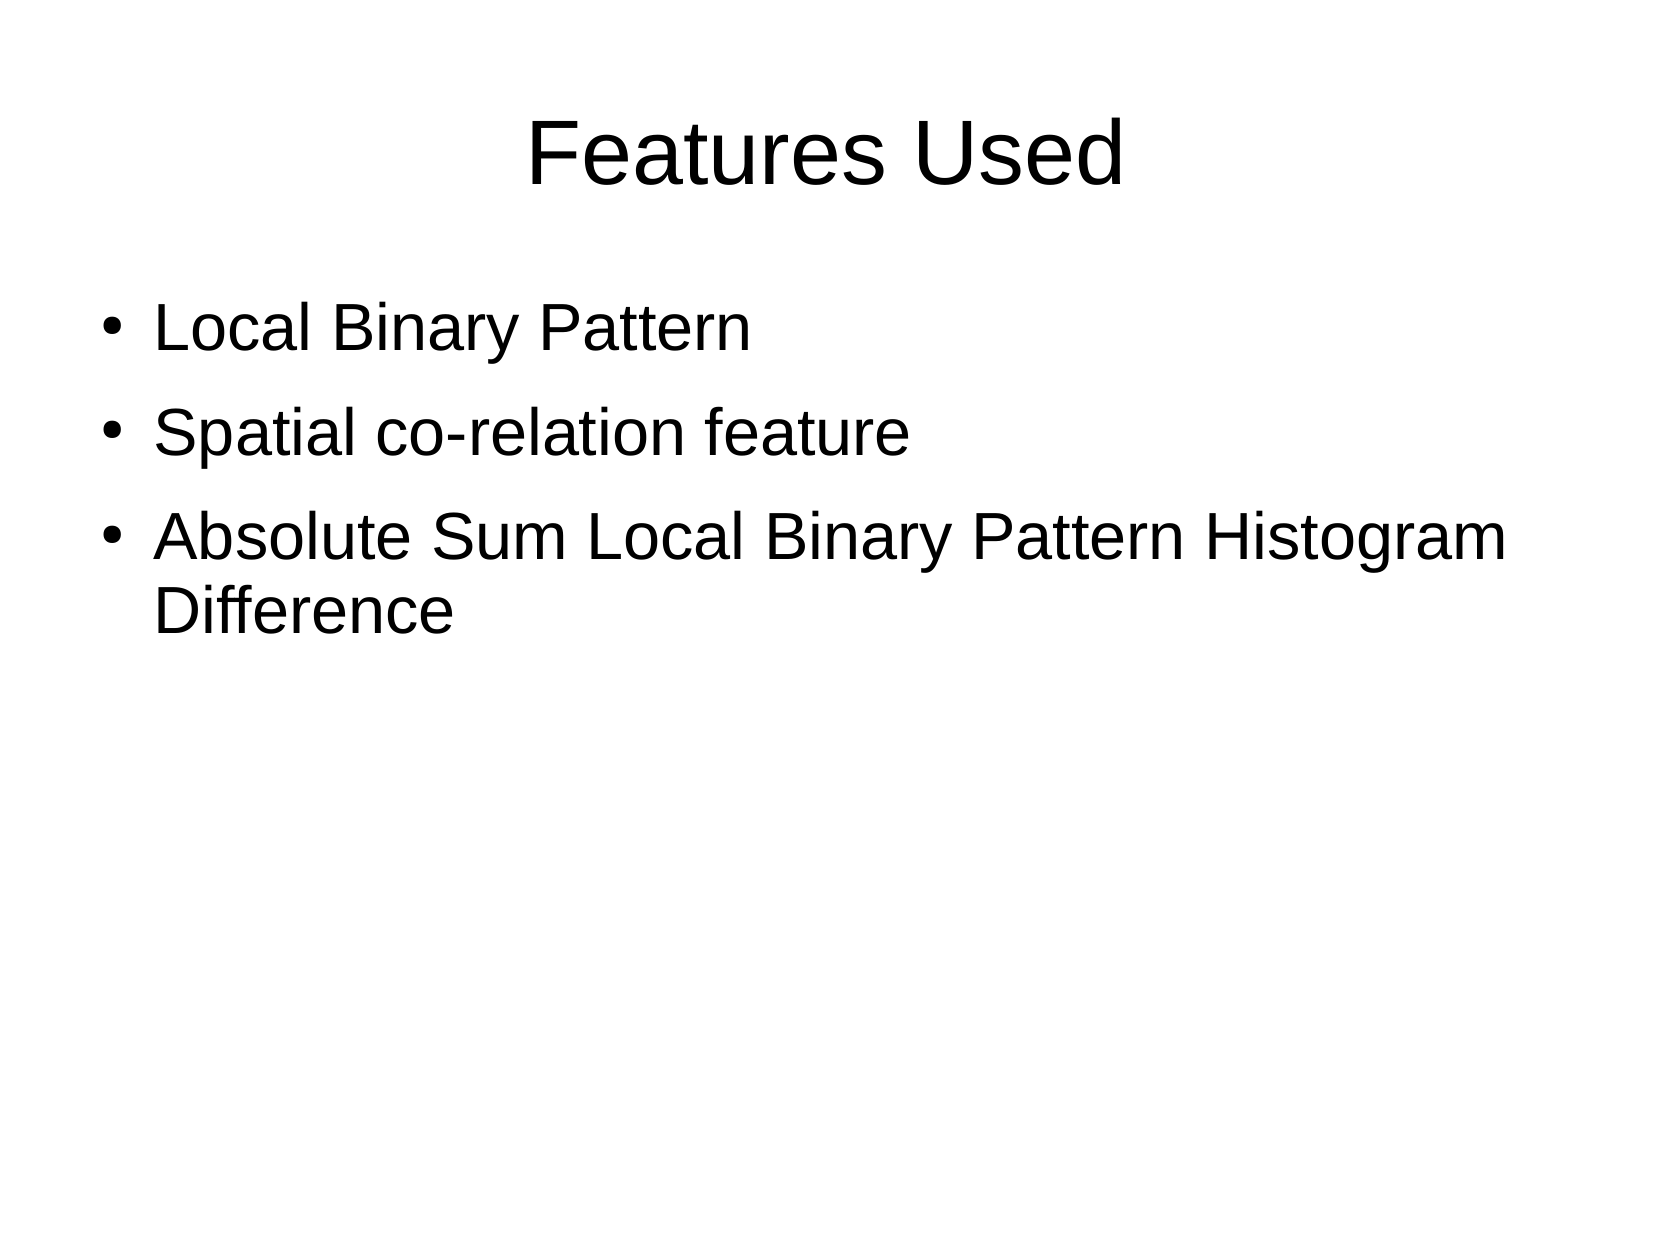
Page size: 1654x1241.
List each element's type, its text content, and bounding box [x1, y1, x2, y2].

list Local Binary Pattern Spatial co-relation feature Absolute Sum Local Binary Pattern Histogram Difference [82, 290, 1571, 1010]
title Features Used [82, 49, 1571, 257]
